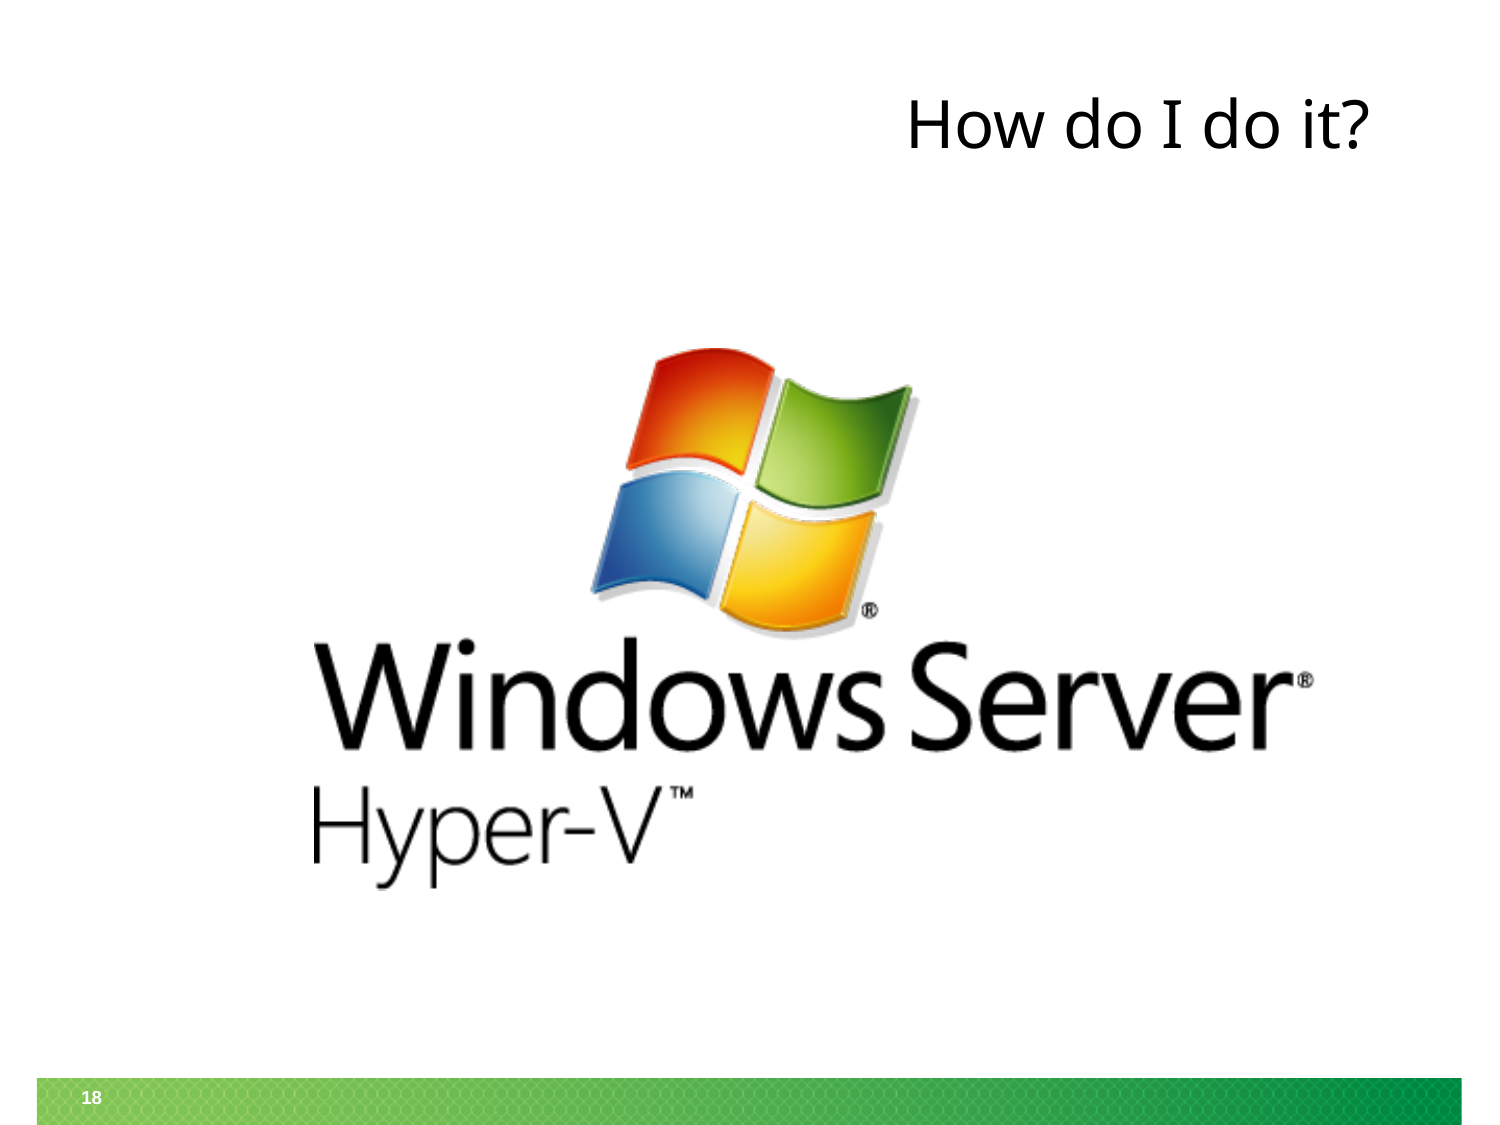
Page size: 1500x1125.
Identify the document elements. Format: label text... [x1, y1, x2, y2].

picture [36, 1078, 1462, 1125]
title How do I do it? [135, 41, 1372, 204]
picture [314, 348, 1319, 891]
